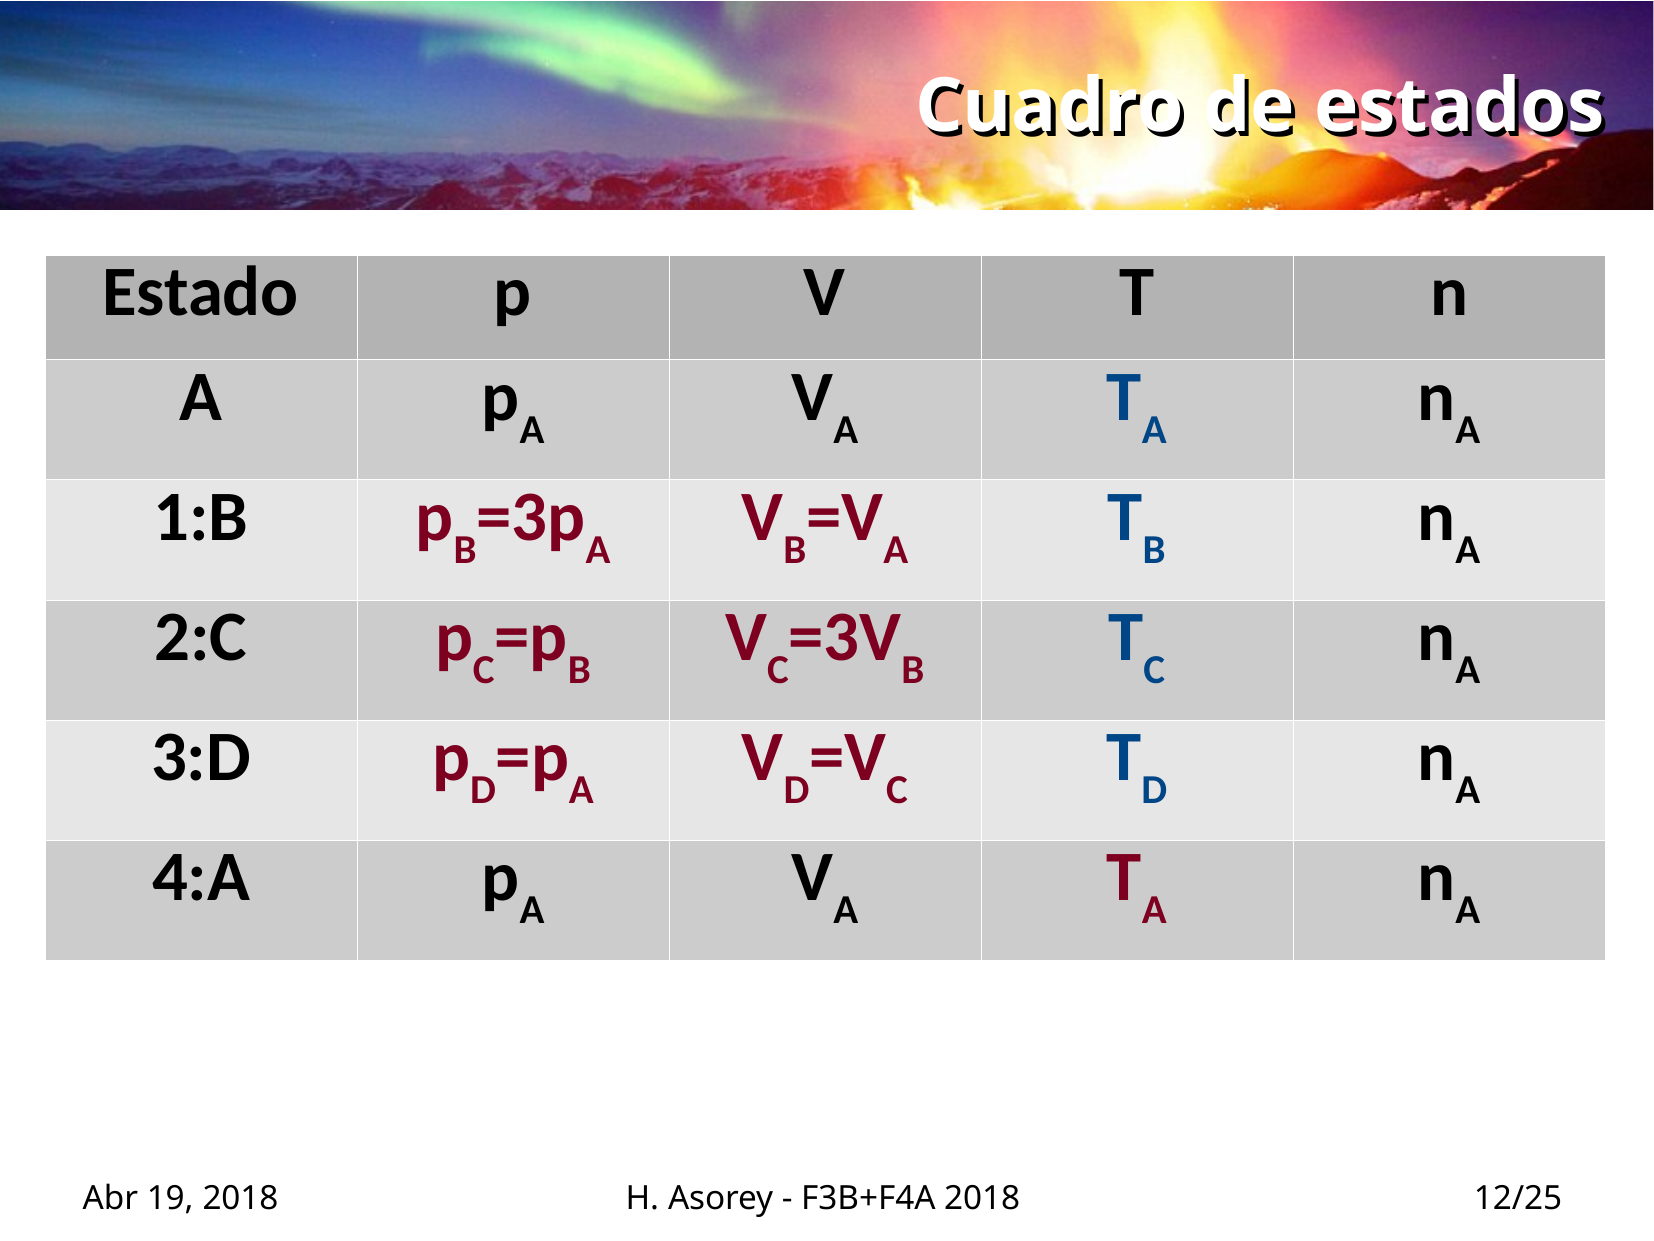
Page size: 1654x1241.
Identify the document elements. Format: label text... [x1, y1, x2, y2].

table_cell pA [358, 360, 669, 479]
table_cell pD=pA [358, 721, 669, 840]
table_cell nA [1294, 841, 1605, 960]
table_cell VA [670, 360, 981, 479]
table_cell nA [1294, 480, 1605, 600]
table_cell VD=VC [670, 721, 981, 840]
table_cell TA [982, 360, 1293, 479]
table_cell 3:D [46, 721, 357, 840]
table_cell VA [670, 841, 981, 960]
table_cell pA [358, 841, 669, 960]
table_cell TC [982, 601, 1293, 720]
table_cell VB=VA [670, 480, 981, 600]
table_header p [358, 256, 669, 359]
table_cell VC=3VB [670, 601, 981, 720]
table_cell TA [982, 841, 1293, 960]
table_header V [670, 256, 981, 359]
picture [0, 1, 1654, 210]
table_header T [982, 256, 1293, 359]
table_cell 1:B [46, 480, 357, 600]
table_header n [1294, 256, 1605, 359]
table_cell TD [982, 721, 1293, 840]
table_cell nA [1294, 601, 1605, 720]
table_cell nA [1294, 360, 1605, 479]
table_cell nA [1294, 721, 1605, 840]
table_header Estado [46, 256, 357, 359]
table_cell pB=3pA [358, 480, 669, 600]
table_cell 2:C [46, 601, 357, 720]
title Cuadro de estados [45, 15, 1606, 191]
table_cell 4:A [46, 841, 357, 960]
table_cell pC=pB [358, 601, 669, 720]
table_cell A [46, 360, 357, 479]
table_cell TB [982, 480, 1293, 600]
